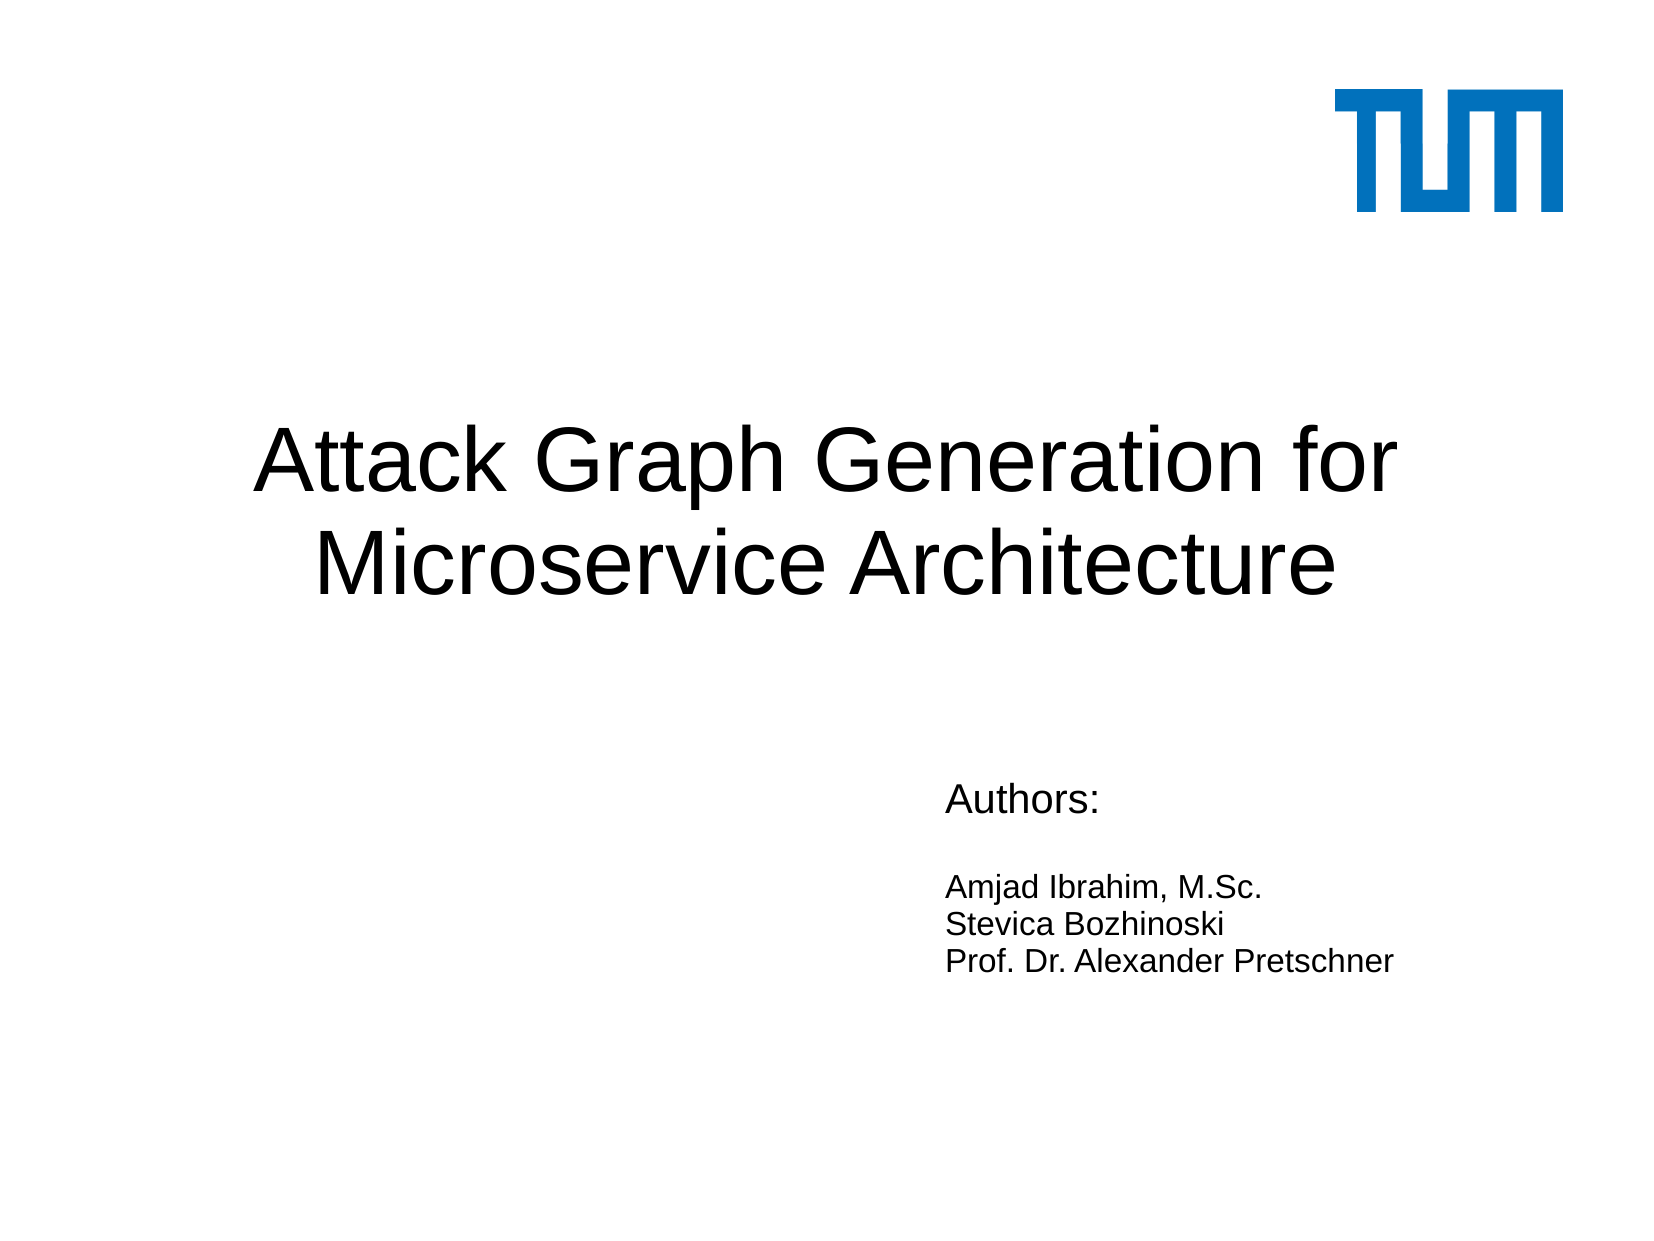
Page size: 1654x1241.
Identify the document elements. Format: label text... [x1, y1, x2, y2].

picture [1335, 89, 1563, 212]
title Attack Graph Generation for Microservice Architecture [82, 407, 1571, 616]
subtitle Authors: Amjad Ibrahim, M.Sc. Stevica Bozhinoski Prof. Dr. Alexander Pretschner [945, 720, 1546, 1036]
